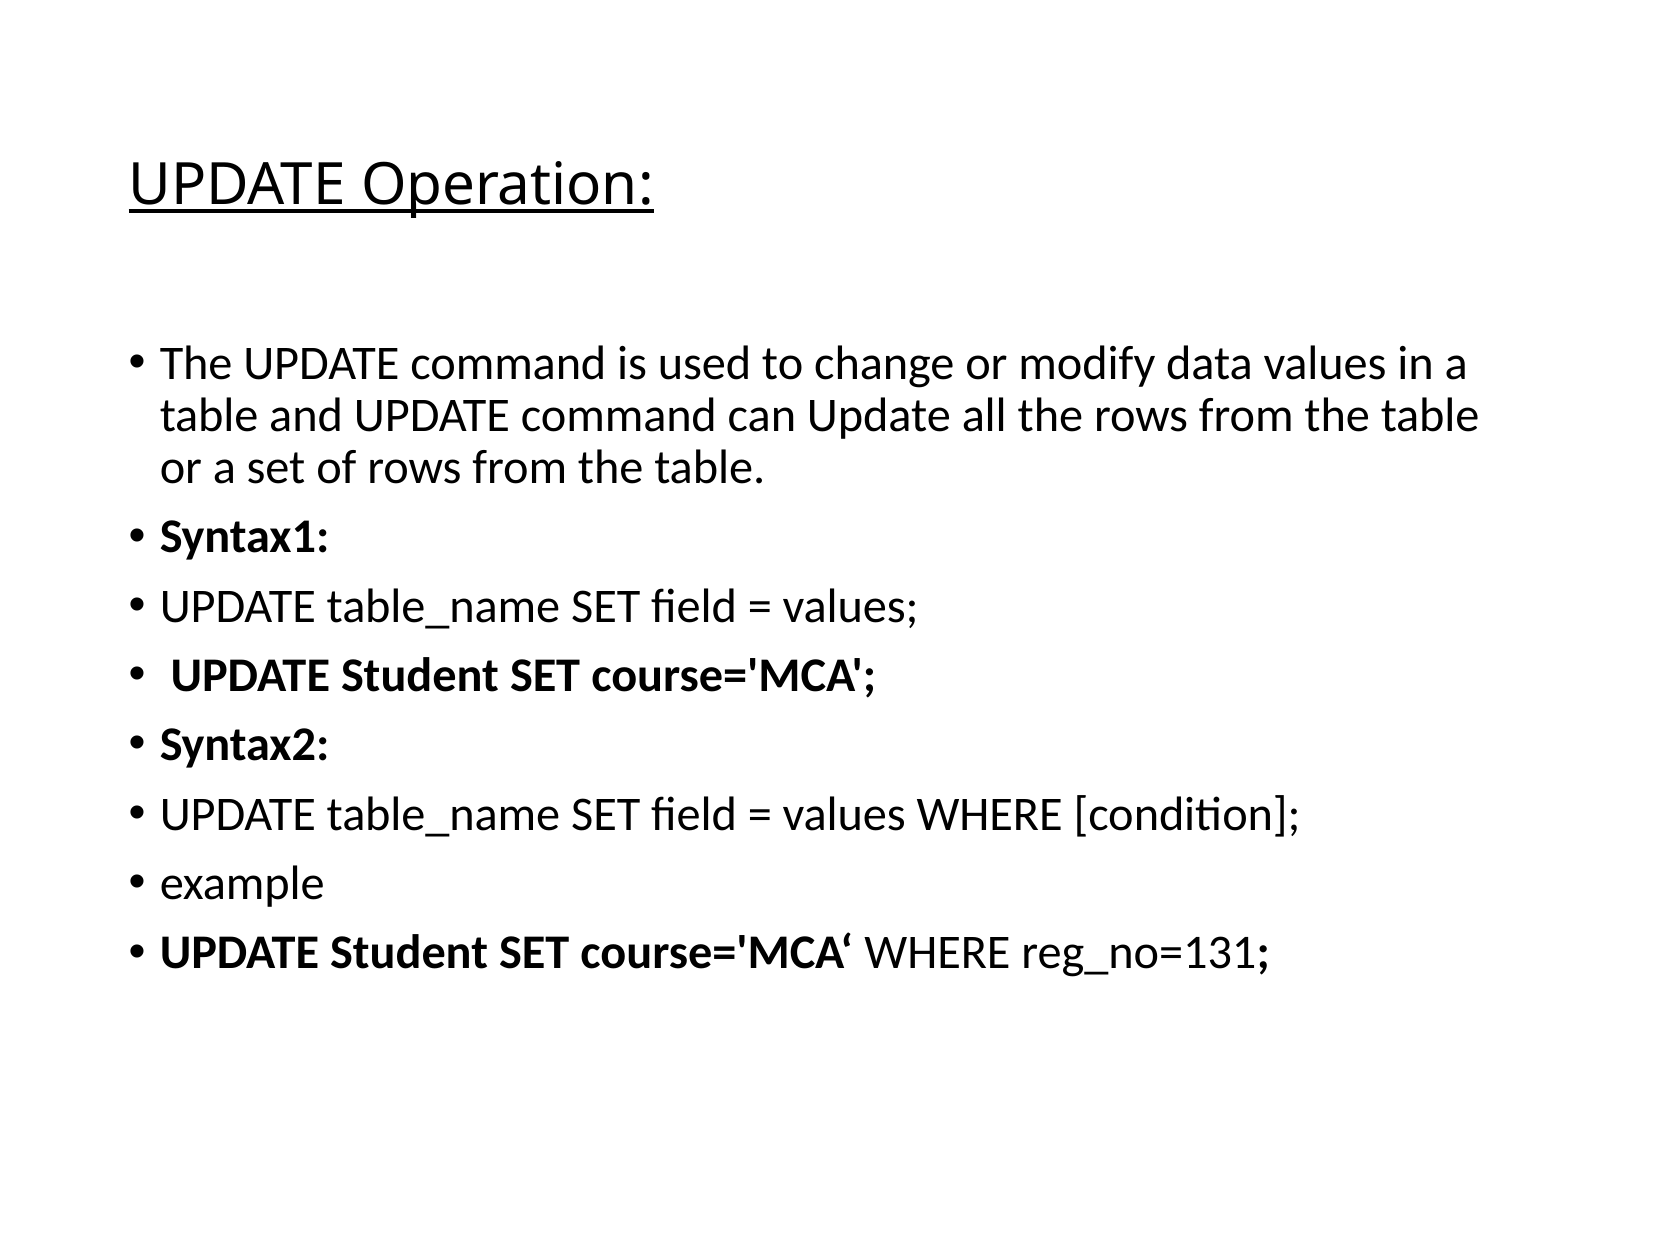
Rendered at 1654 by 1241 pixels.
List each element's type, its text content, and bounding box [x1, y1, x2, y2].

list The UPDATE command is used to change or modify data values in a table and UPDATE command can Update all the rows from the table or a set of rows from the table. Syntax1: UPDATE table_name SET field = values; UPDATE Student SET course='MCA'; Syntax2: UPDATE table_name SET field = values WHERE [condition]; example UPDATE Student SET course='MCA‘ WHERE reg_no=131; [113, 330, 1540, 1117]
title UPDATE Operation: [113, 65, 1540, 306]
